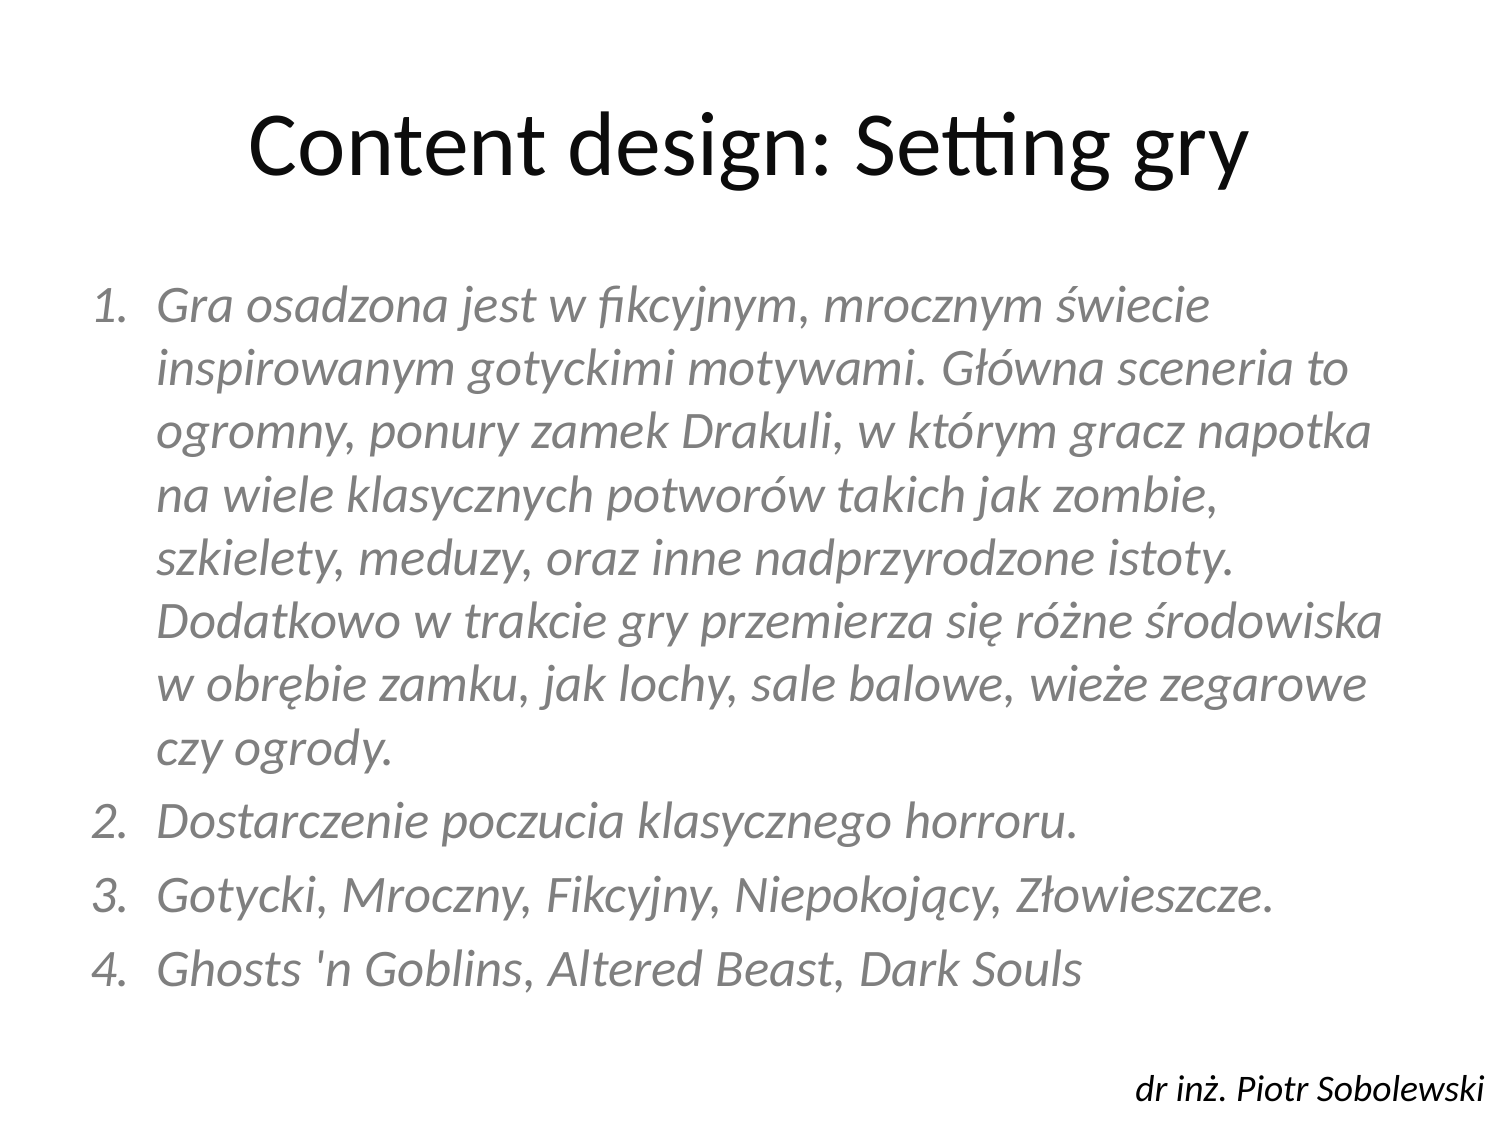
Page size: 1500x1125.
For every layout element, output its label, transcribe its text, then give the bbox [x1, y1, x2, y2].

text_box dr inż. Piotr Sobolewski [823, 1049, 1500, 1125]
list Gra osadzona jest w fikcyjnym, mrocznym świecie inspirowanym gotyckimi motywami. Główna sceneria to ogromny, ponury zamek Drakuli, w którym gracz napotka na wiele klasycznych potworów takich jak zombie, szkielety, meduzy, oraz inne nadprzyrodzone istoty. Dodatkowo w trakcie gry przemierza się różne środowiska w obrębie zamku, jak lochy, sale balowe, wieże zegarowe czy ogrody. Dostarczenie poczucia klasycznego horroru. Gotycki, Mroczny, Fikcyjny, Niepokojący, Złowieszcze. Ghosts 'n Goblins, Altered Beast, Dark Souls [75, 262, 1425, 1005]
title Content design: Setting gry [75, 45, 1425, 233]
